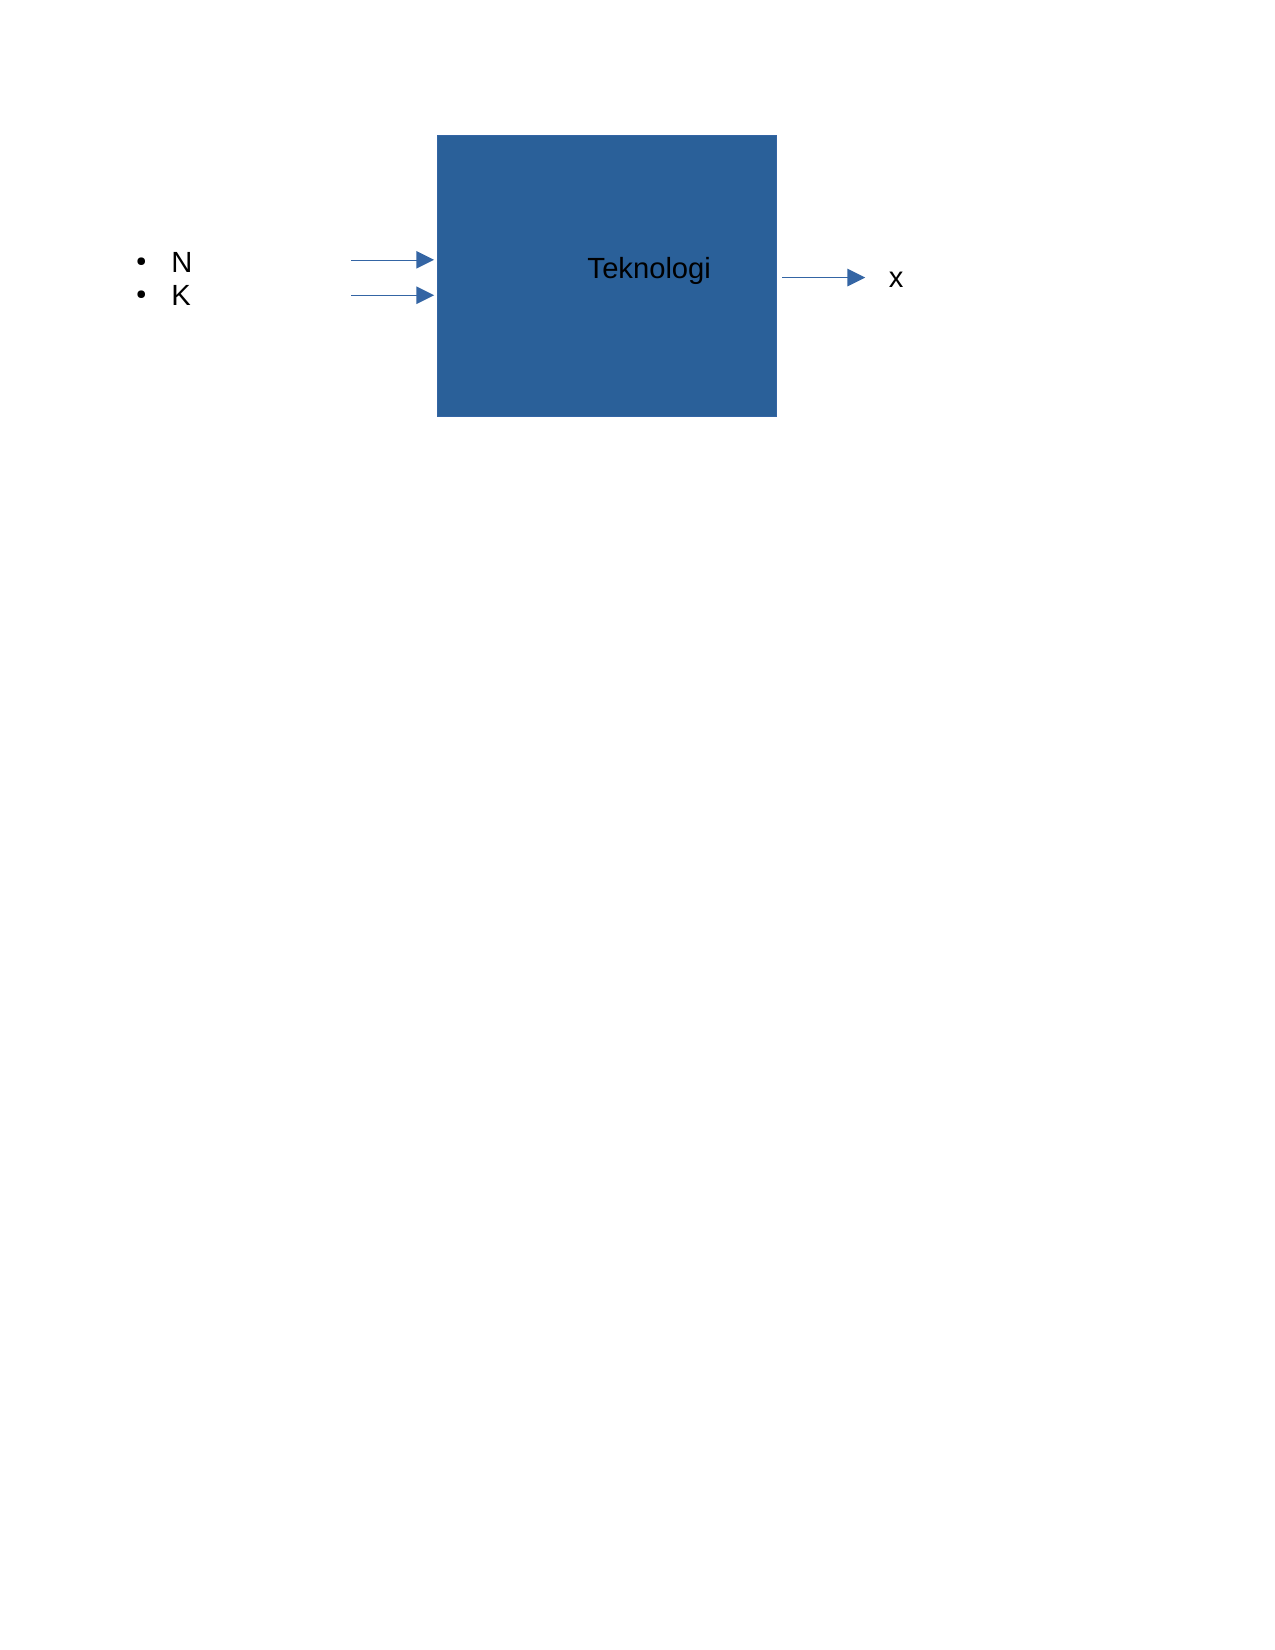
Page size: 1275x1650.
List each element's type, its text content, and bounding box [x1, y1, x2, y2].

text_box N K [121, 203, 343, 319]
text_box x [874, 253, 1000, 302]
text_box Teknologi [572, 245, 727, 293]
text_box [437, 135, 777, 417]
